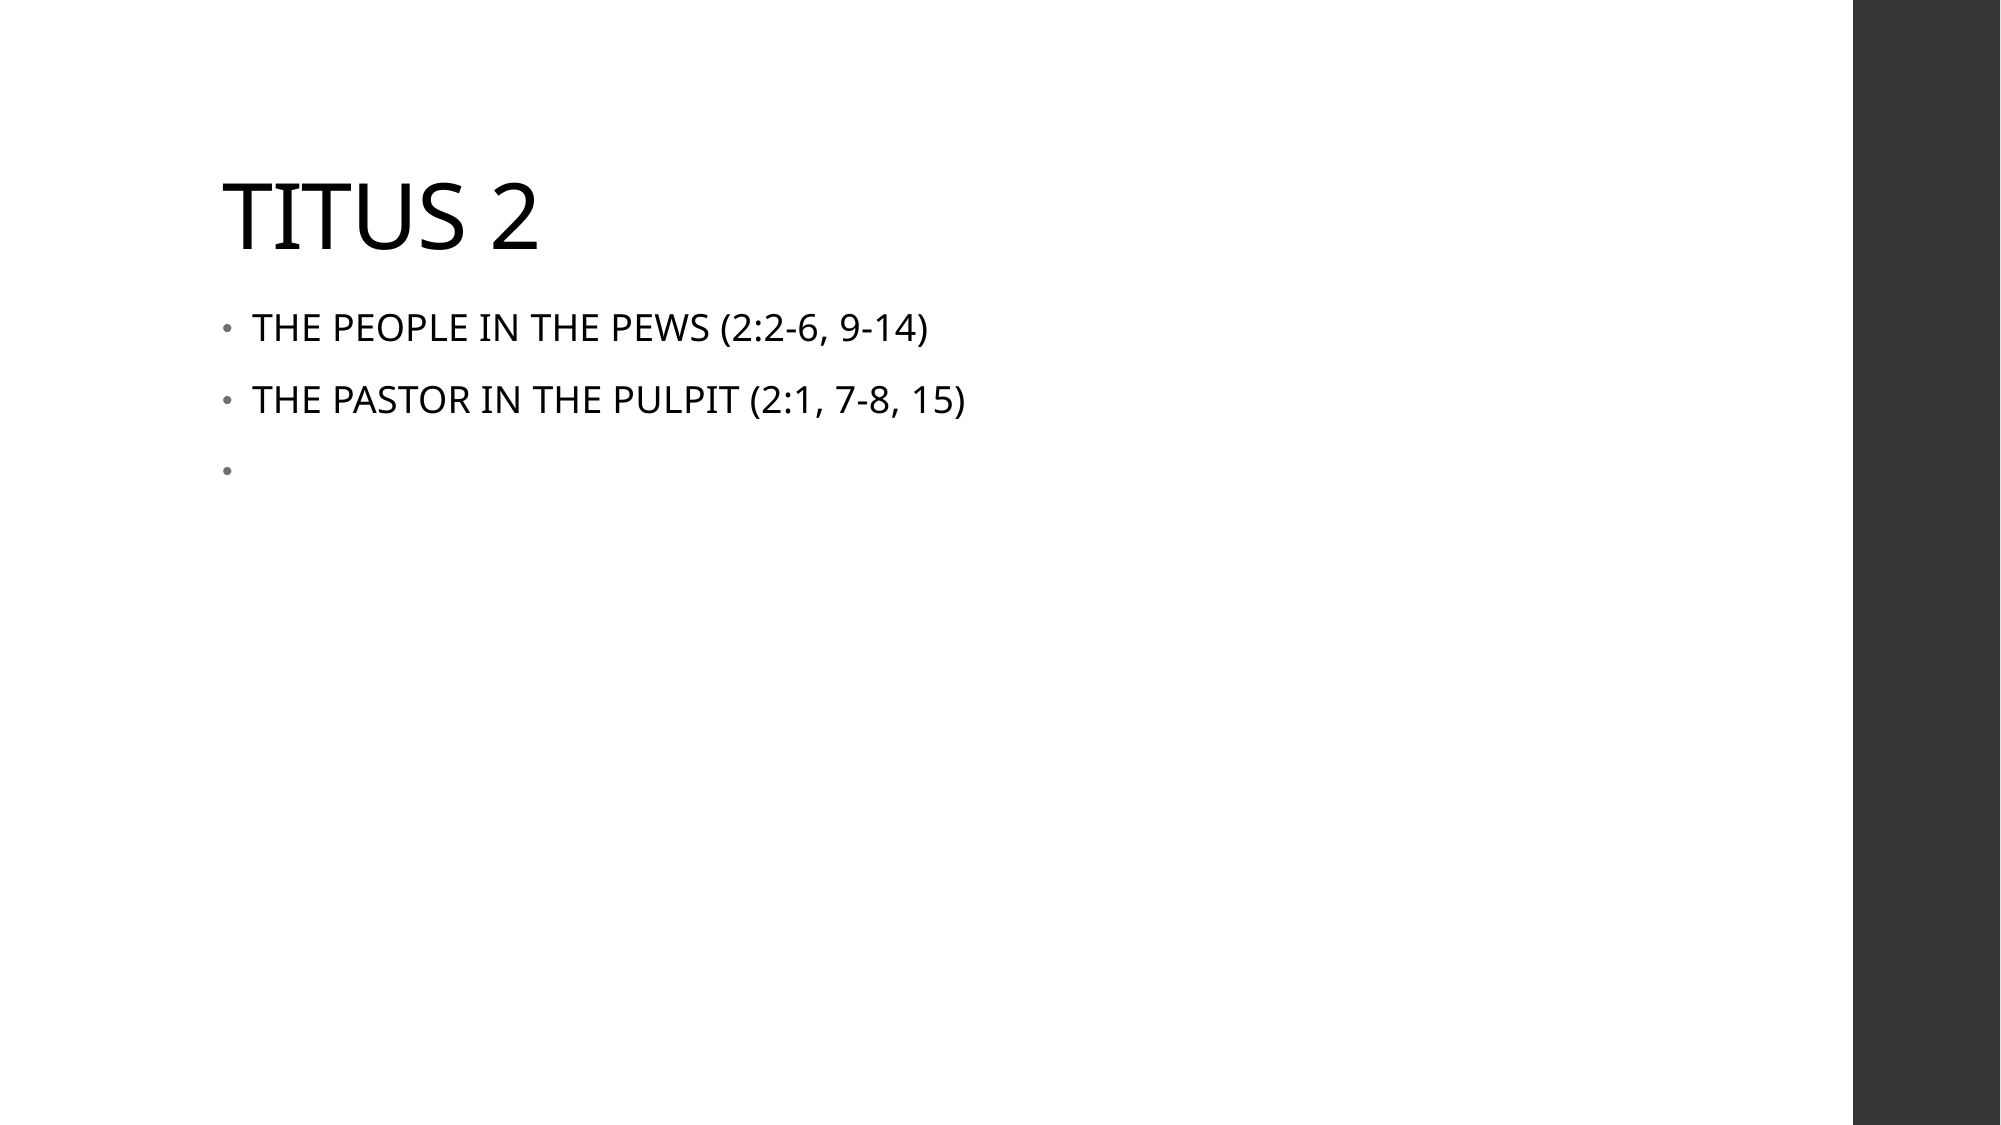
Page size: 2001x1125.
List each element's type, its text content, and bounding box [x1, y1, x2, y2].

title TITUS 2 [206, 60, 1797, 278]
list THE PEOPLE IN THE PEWS (2:2-6, 9-14) THE PASTOR IN THE PULPIT (2:1, 7-8, 15) [206, 299, 1617, 1014]
